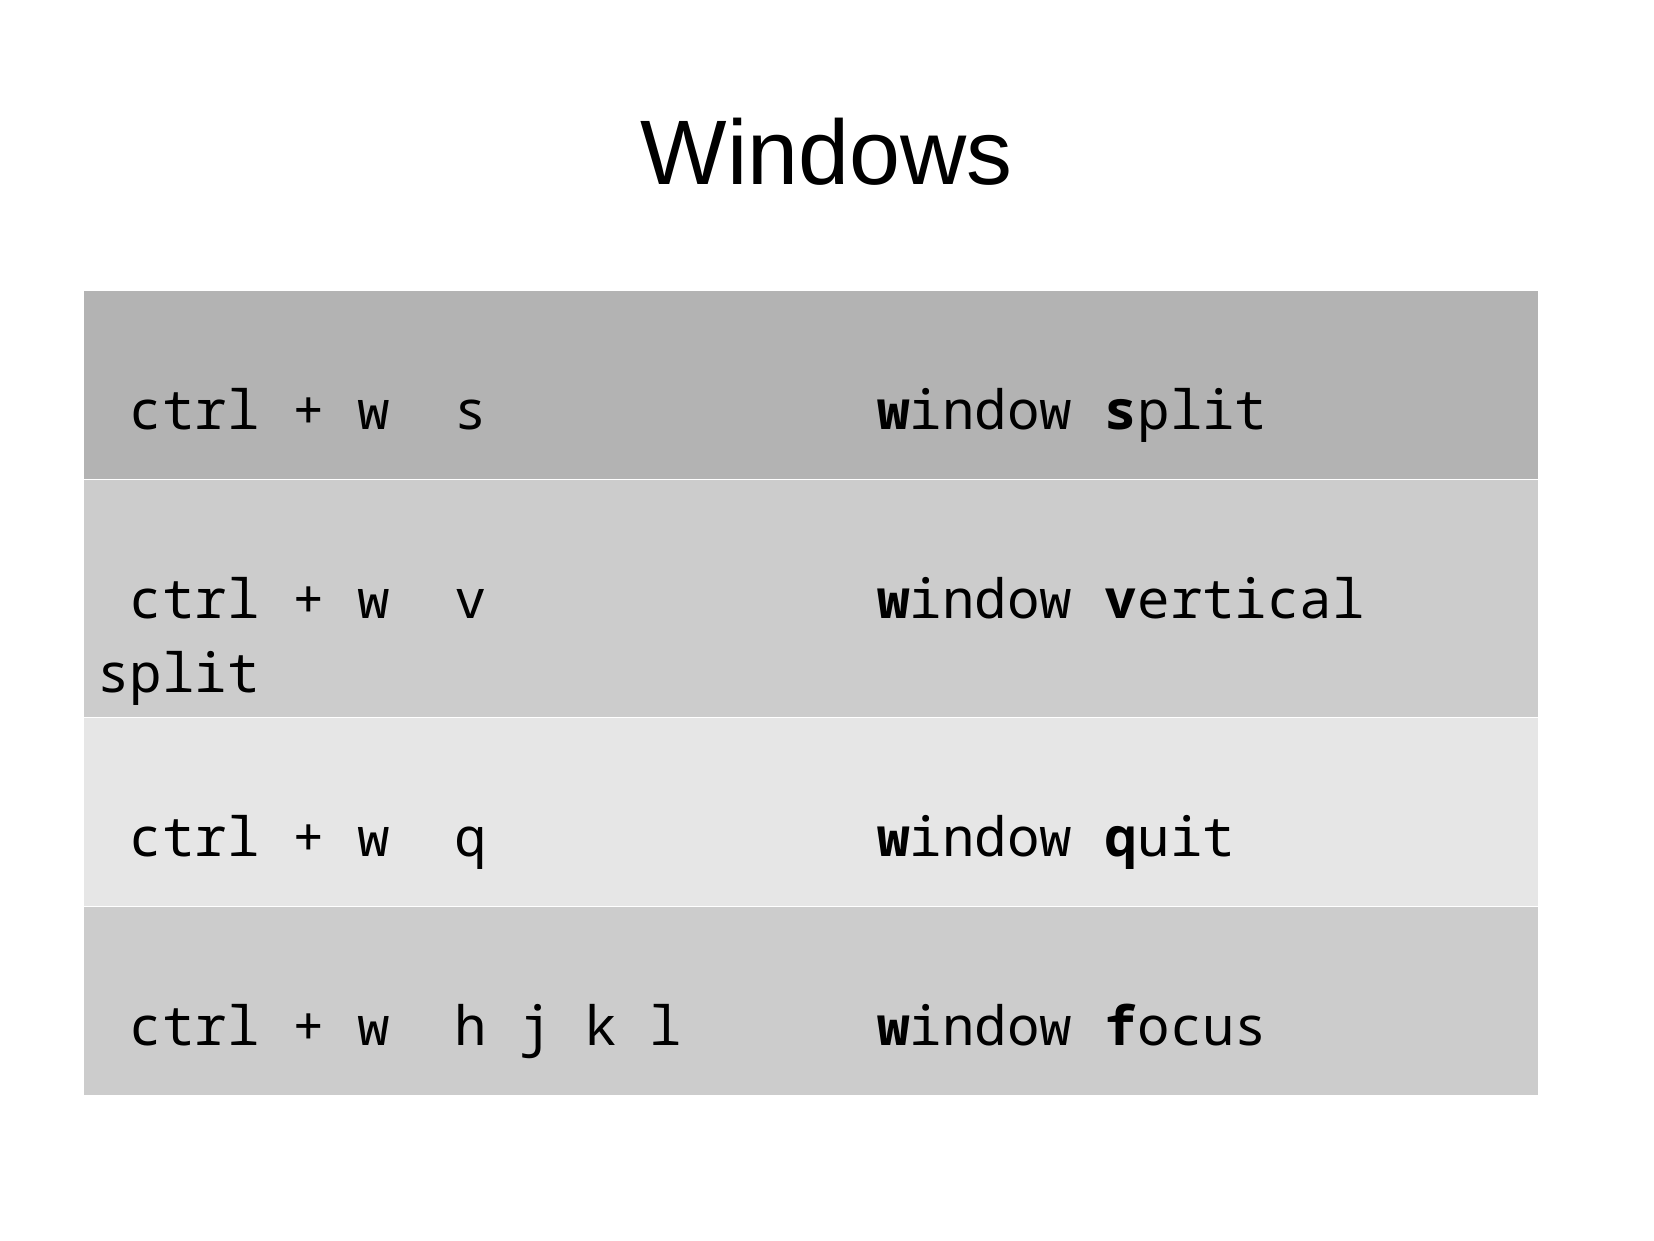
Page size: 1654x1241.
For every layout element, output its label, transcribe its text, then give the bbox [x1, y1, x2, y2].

table_cell ctrl + w q window quit [84, 718, 1538, 906]
table_cell ctrl + w h j k l window focus [84, 907, 1538, 1095]
table_header ctrl + w s window split [84, 291, 1538, 479]
table_cell ctrl + w v window vertical split [84, 480, 1538, 717]
title Windows [82, 49, 1571, 257]
